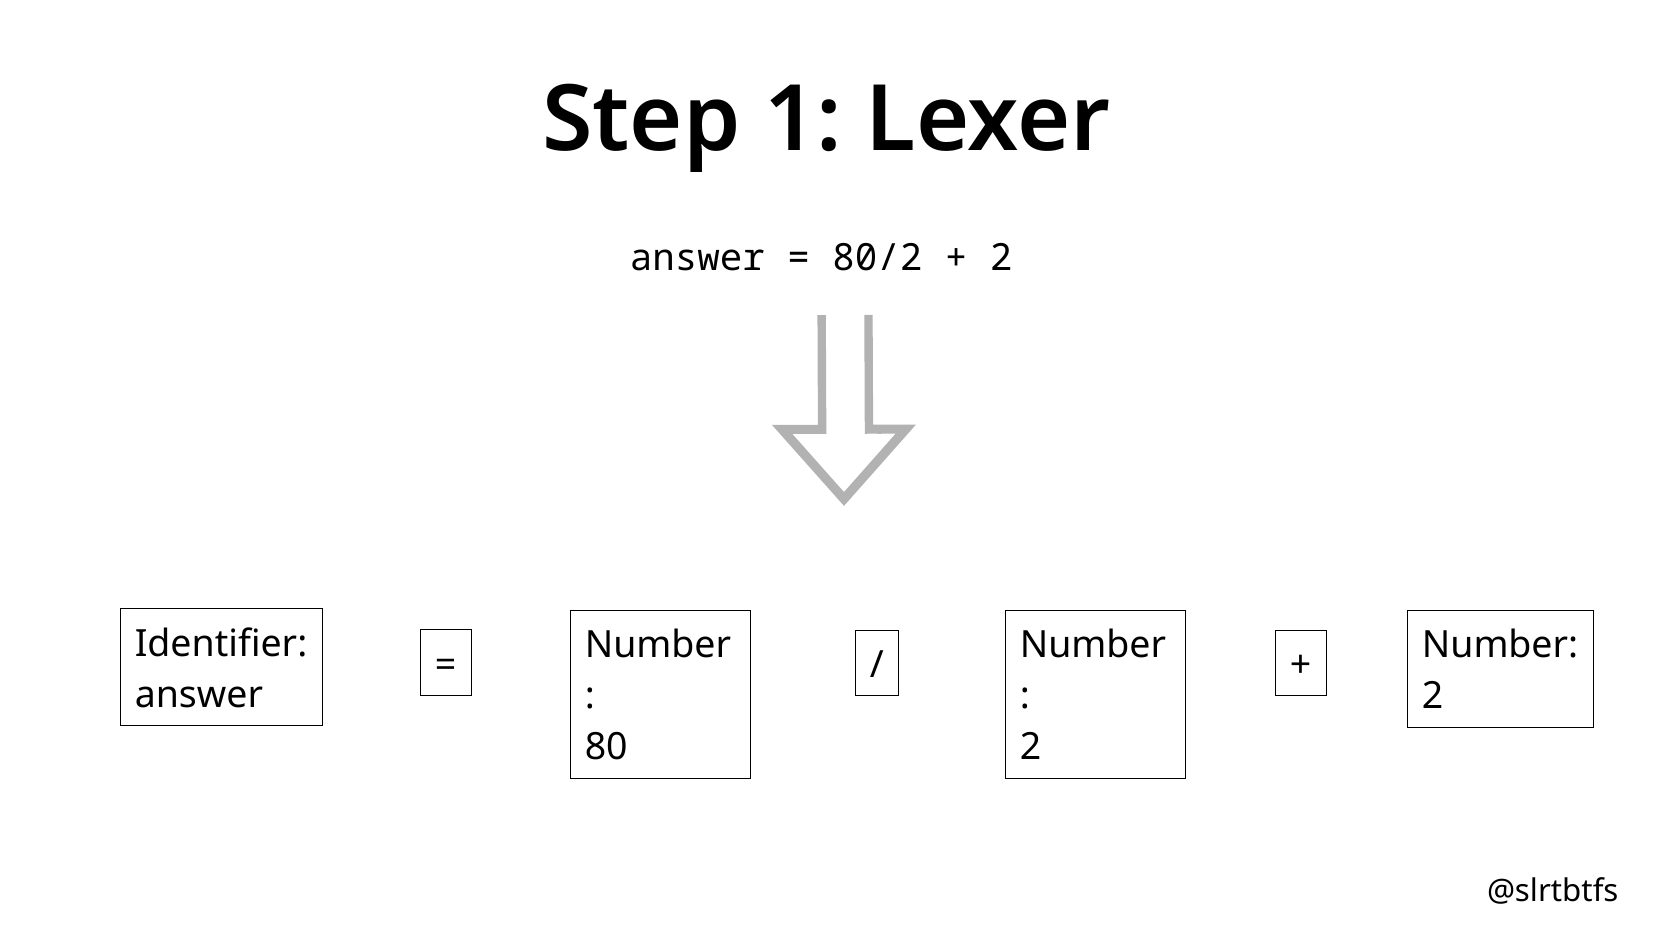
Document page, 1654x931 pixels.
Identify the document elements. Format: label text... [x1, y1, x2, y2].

text_box answer = 80/2 + 2 [615, 222, 1028, 286]
text_box Number: 80 [570, 610, 751, 721]
text_box / [855, 630, 898, 693]
text_box Number: 2 [1407, 610, 1576, 721]
title Step 1: Lexer [82, 37, 1571, 193]
text_box Number: 2 [1005, 610, 1186, 721]
text_box Identifier: answer [120, 608, 304, 719]
text_box = [420, 629, 469, 693]
picture [765, 314, 922, 511]
text_box + [1275, 630, 1324, 693]
